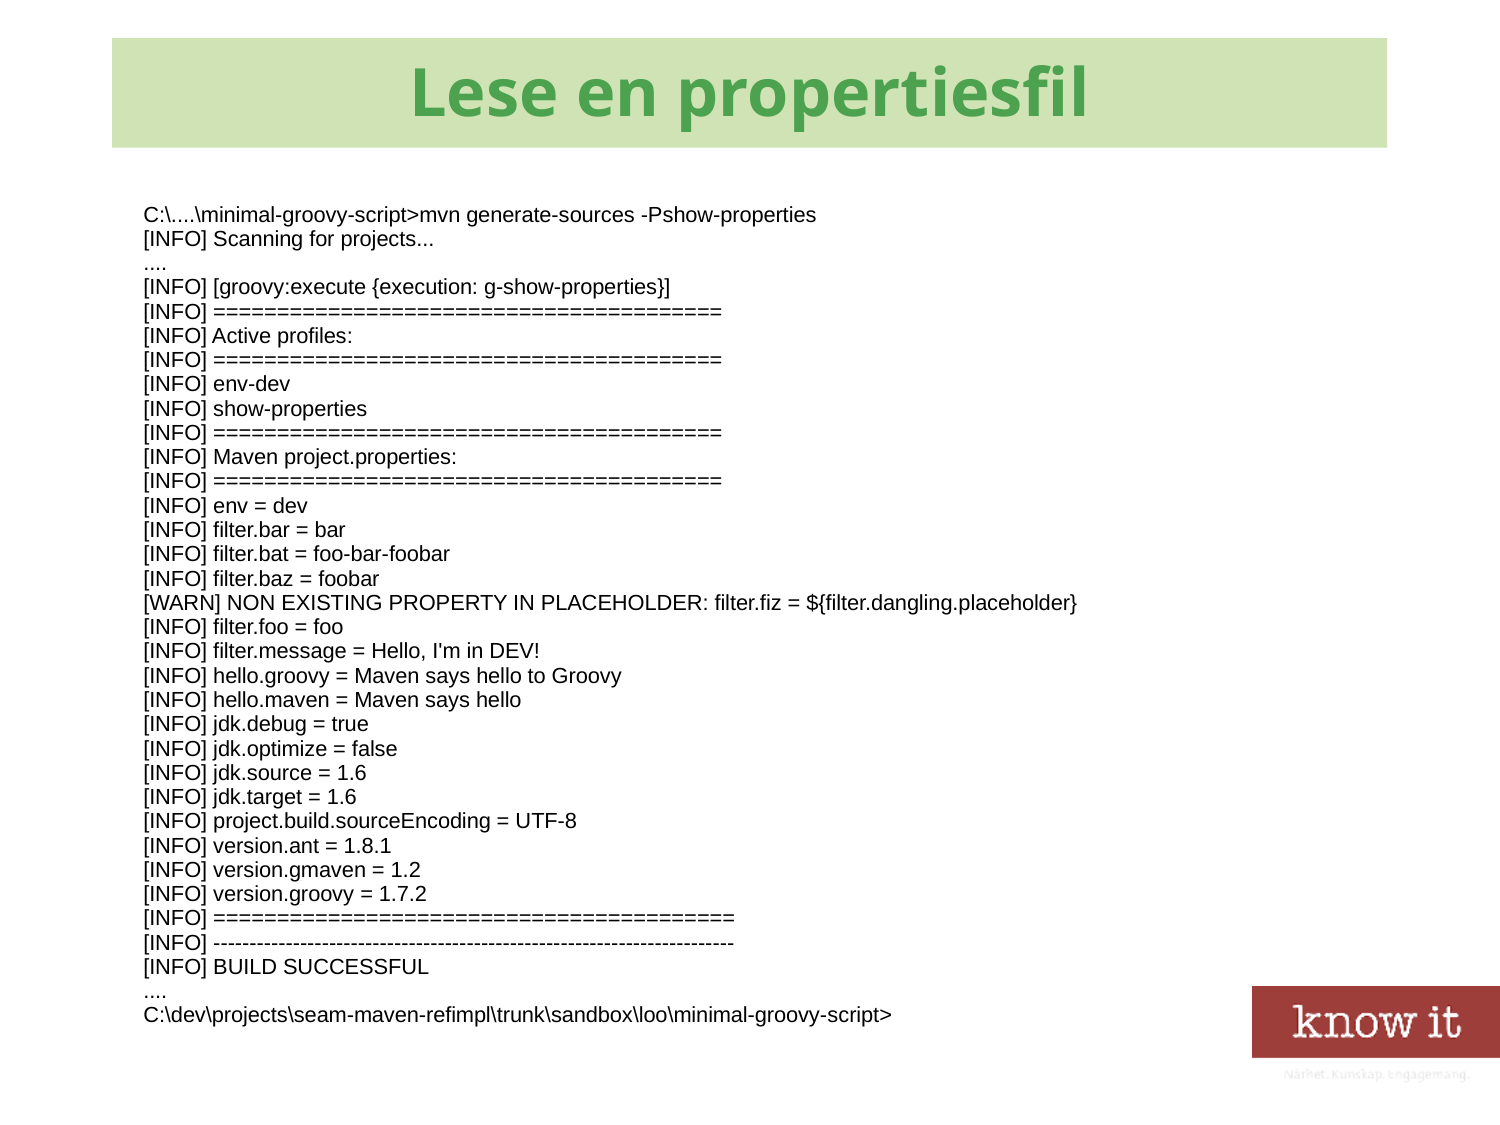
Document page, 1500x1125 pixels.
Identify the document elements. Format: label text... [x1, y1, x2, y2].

picture [1252, 986, 1500, 1058]
text_box Lese en propertiesfil [112, 38, 1388, 148]
text_box C:\....\minimal-groovy-script>mvn generate-sources -Pshow-properties [INFO] Scanning for projects... .... [INFO] [groovy:execute {execution: g-show-properties}] [INFO] ======================================== [INFO] Active profiles: [INFO] ======================================== [INFO] env-dev [INFO] show-properties [INFO] ======================================== [INFO] Maven project.properties: [INFO] ======================================== [INFO] env = dev [INFO] filter.bar = bar [INFO] filter.bat = foo-bar-foobar [INFO] filter.baz = foobar [WARN] NON EXISTING PROPERTY IN PLACEHOLDER: filter.fiz = ${filter.dangling.placeholder} [INFO] filter.foo = foo [INFO] filter.message = Hello, I'm in DEV! [INFO] hello.groovy = Maven says hello to Groovy [INFO] hello.maven = Maven says hello [INFO] jdk.debug = true [INFO] jdk.optimize = false [INFO] jdk.source = 1.6 [INFO] jdk.target = 1.6 [INFO] project.build.sourceEncoding = UTF-8 [INFO] version.ant = 1.8.1 [INFO] version.gmaven = 1.2 [INFO] version.groovy = 1.7.2 [INFO] ========================================= [INFO] ------------------------------------------------------------------------ [INFO] BUILD SUCCESSFUL .... C:\dev\projects\seam-maven-refimpl\trunk\sandbox\loo\minimal-groovy-script> [128, 194, 1477, 1035]
